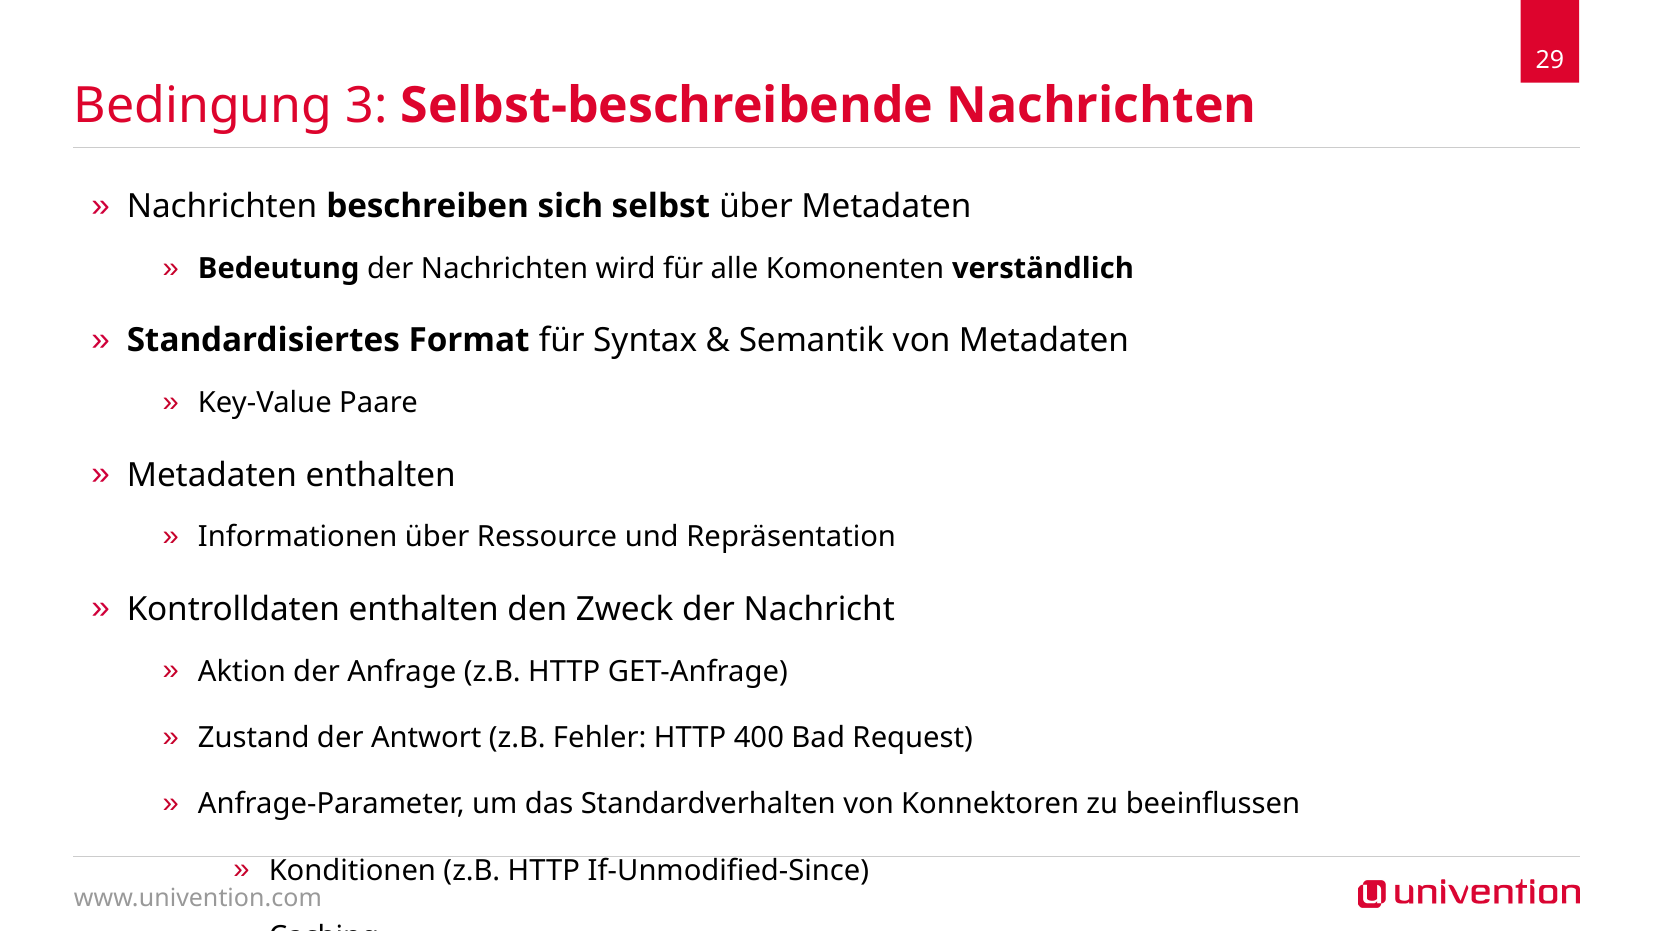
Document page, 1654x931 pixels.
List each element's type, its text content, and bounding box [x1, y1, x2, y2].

title Bedingung 3: Selbst-beschreibende Nachrichten [73, 59, 1580, 148]
picture [1358, 879, 1580, 908]
list Nachrichten beschreiben sich selbst über Metadaten Bedeutung der Nachrichten wird für alle Komonenten verständlich Standardisiertes Format für Syntax & Semantik von Metadaten Key-Value Paare Metadaten enthalten Informationen über Ressource und Repräsentation Kontrolldaten enthalten den Zweck der Nachricht Aktion der Anfrage (z.B. HTTP GET-Anfrage) Zustand der Antwort (z.B. Fehler: HTTP 400 Bad Request) Anfrage-Parameter, um das Standardverhalten von Konnektoren zu beeinflussen Konditionen (z.B. HTTP If-Unmodified-Since) Caching [73, 159, 1580, 751]
